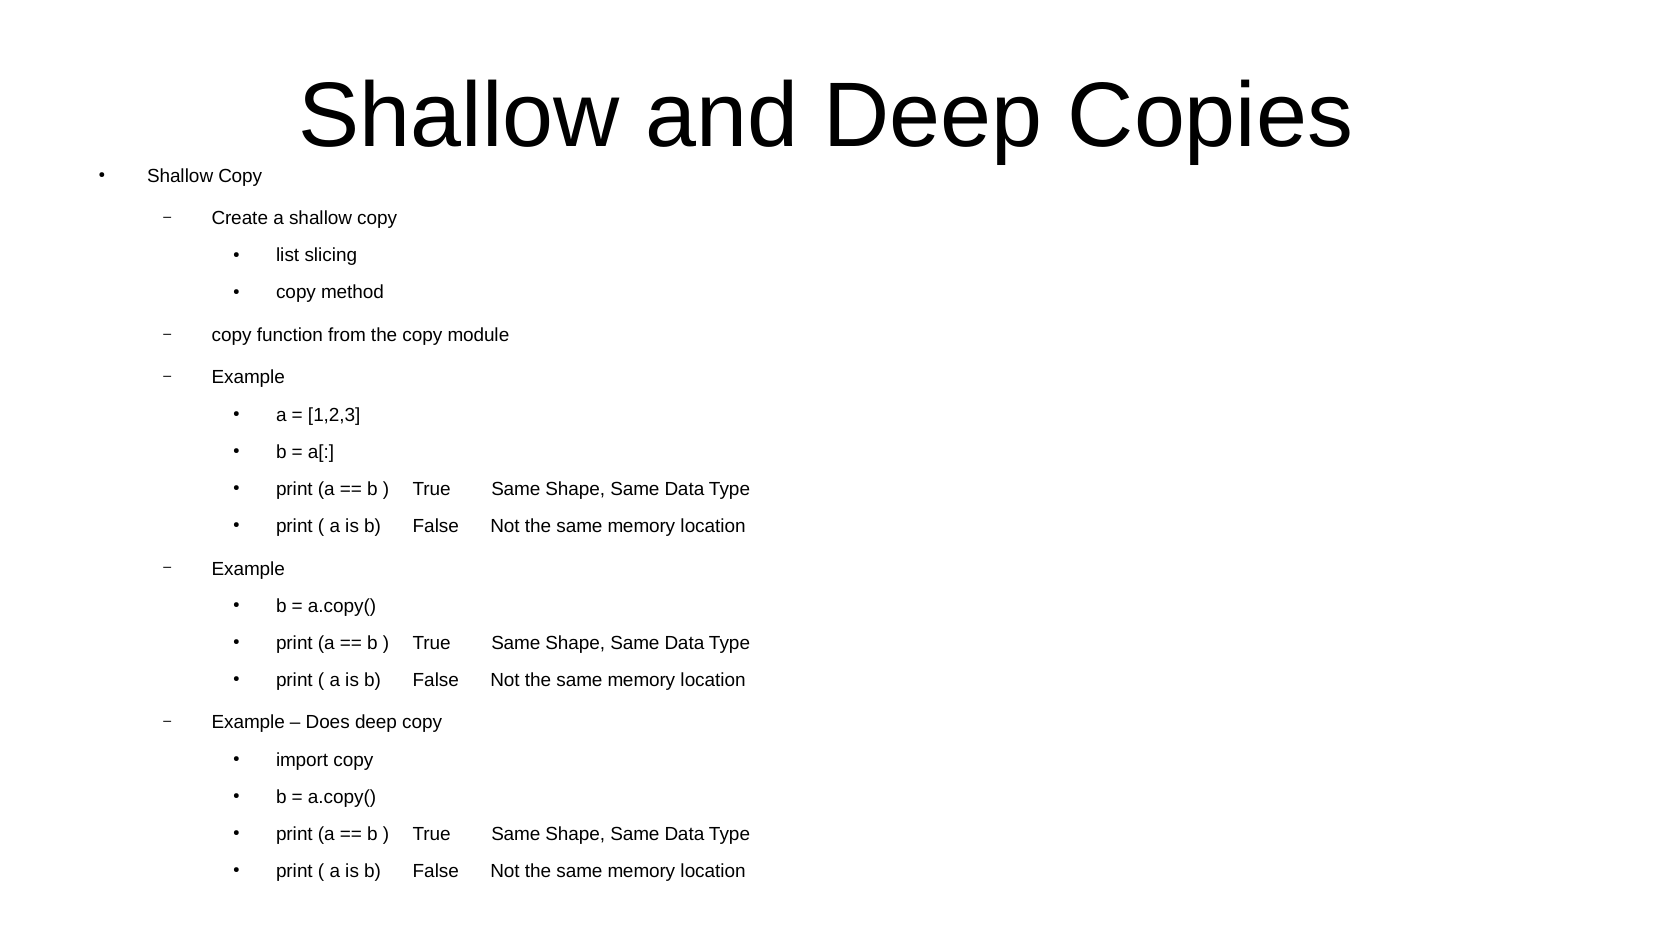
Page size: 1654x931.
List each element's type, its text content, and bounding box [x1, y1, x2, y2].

title Shallow and Deep Copies [82, 37, 1571, 165]
list Shallow Copy Create a shallow copy list slicing copy method copy function from the copy module Example a = [1,2,3] b = a[:] print (a == b ) True Same Shape, Same Data Type print ( a is b) False Not the same memory location Example b = a.copy() print (a == b ) True Same Shape, Same Data Type print ( a is b) False Not the same memory location Example – Does deep copy import copy b = a.copy() print (a == b ) True Same Shape, Same Data Type print ( a is b) False Not the same memory location [82, 165, 1576, 886]
